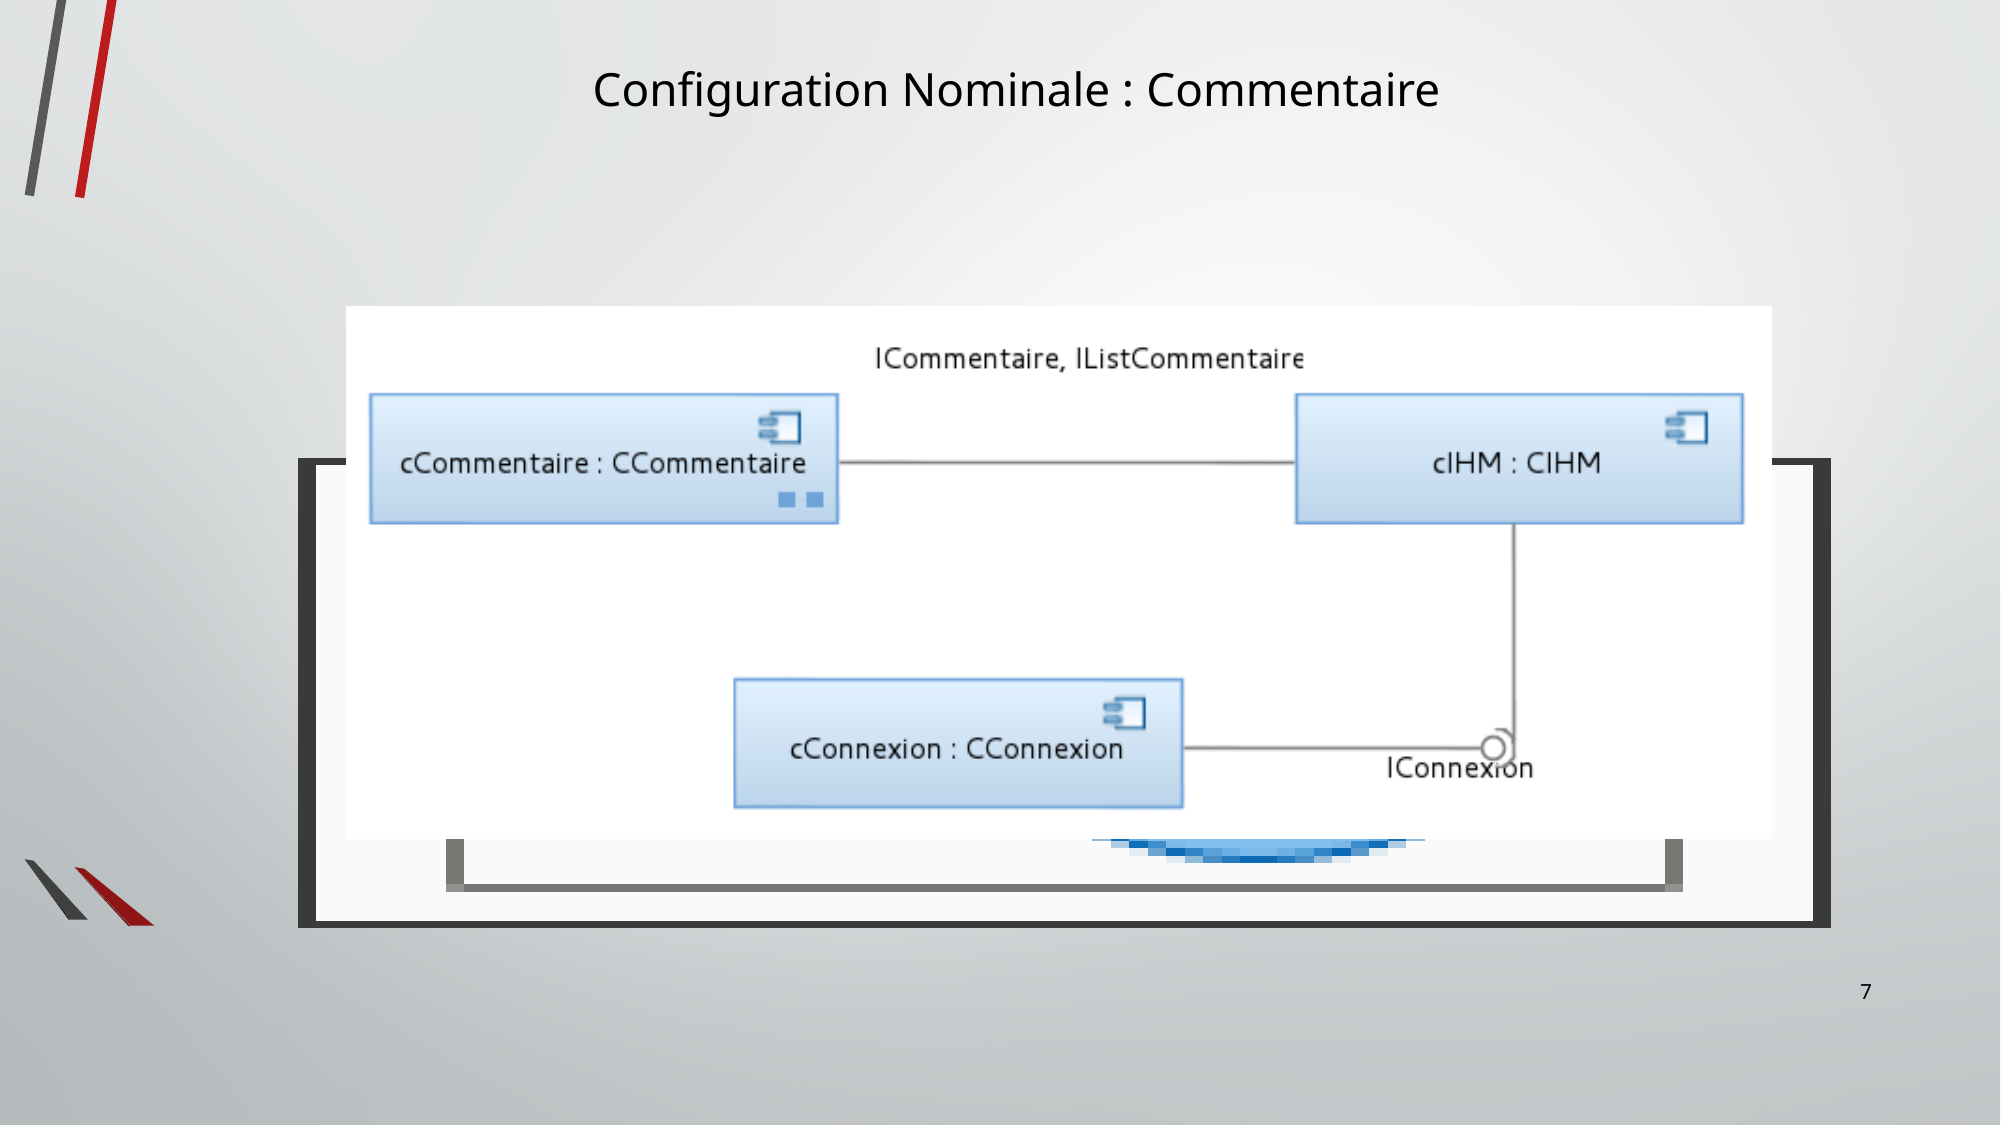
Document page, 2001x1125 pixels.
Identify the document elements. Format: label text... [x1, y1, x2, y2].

title Configuration Nominale : Commentaire [224, 35, 1809, 142]
chart [243, 437, 1887, 950]
picture [0, 0, 2001, 1125]
